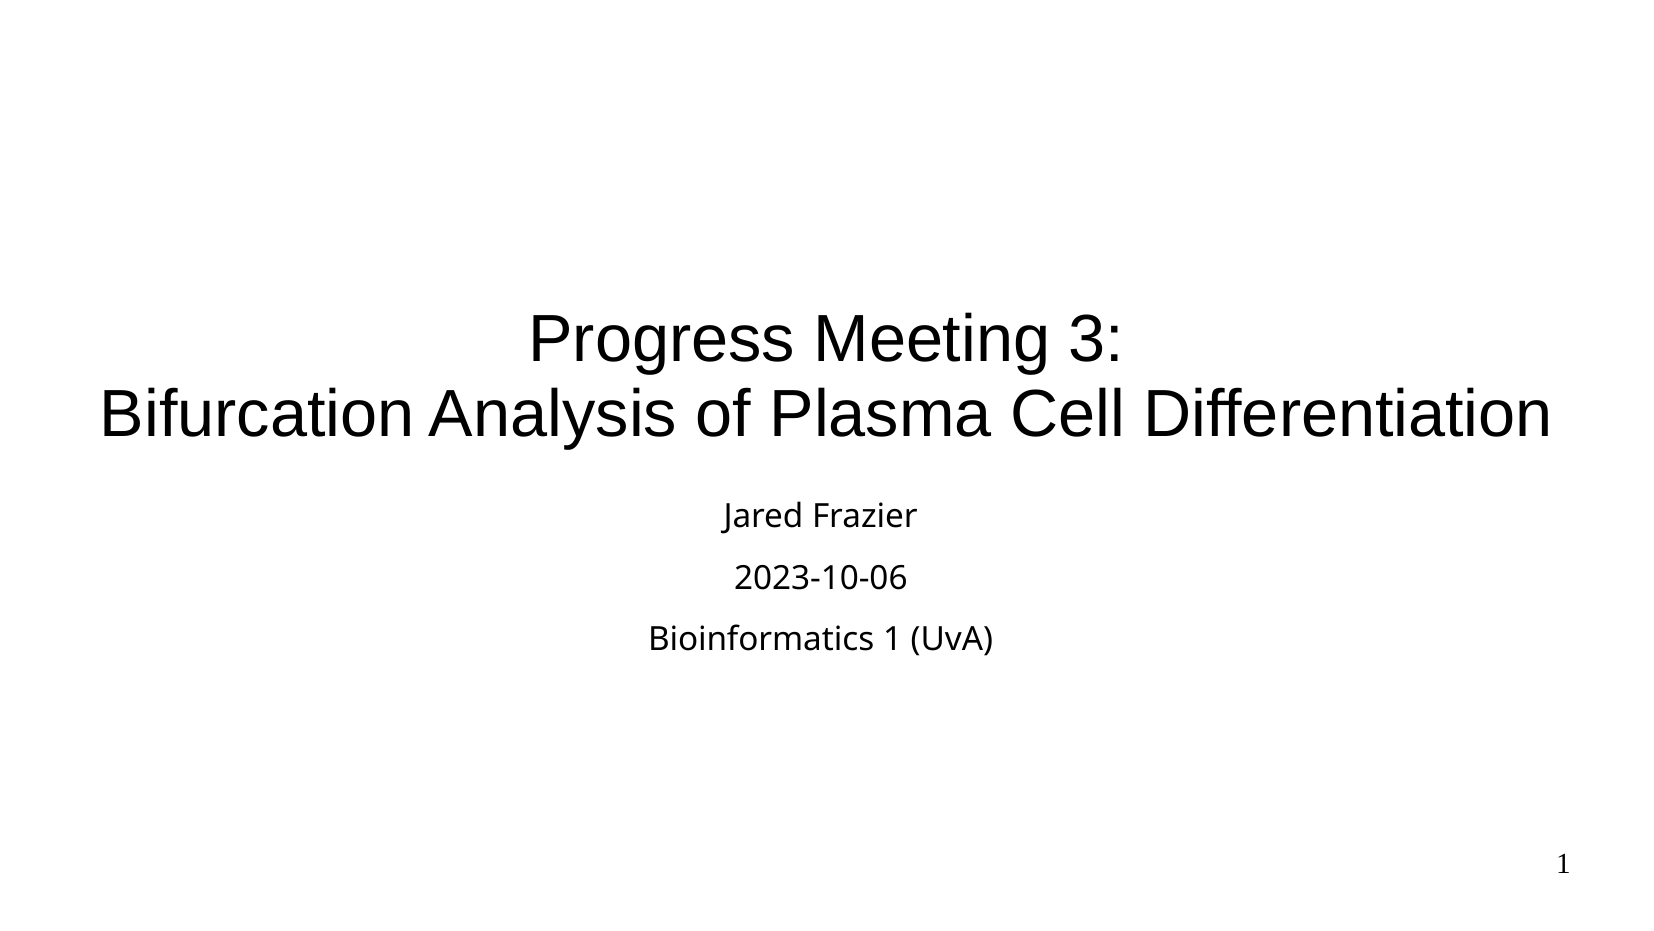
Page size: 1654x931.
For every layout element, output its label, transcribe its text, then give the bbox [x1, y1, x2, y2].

subtitle Progress Meeting 3: Bifurcation Analysis of Plasma Cell Differentiation [82, 37, 1571, 487]
text_box Jared Frazier 2023-10-06 Bioinformatics 1 (UvA) [70, 487, 1571, 760]
